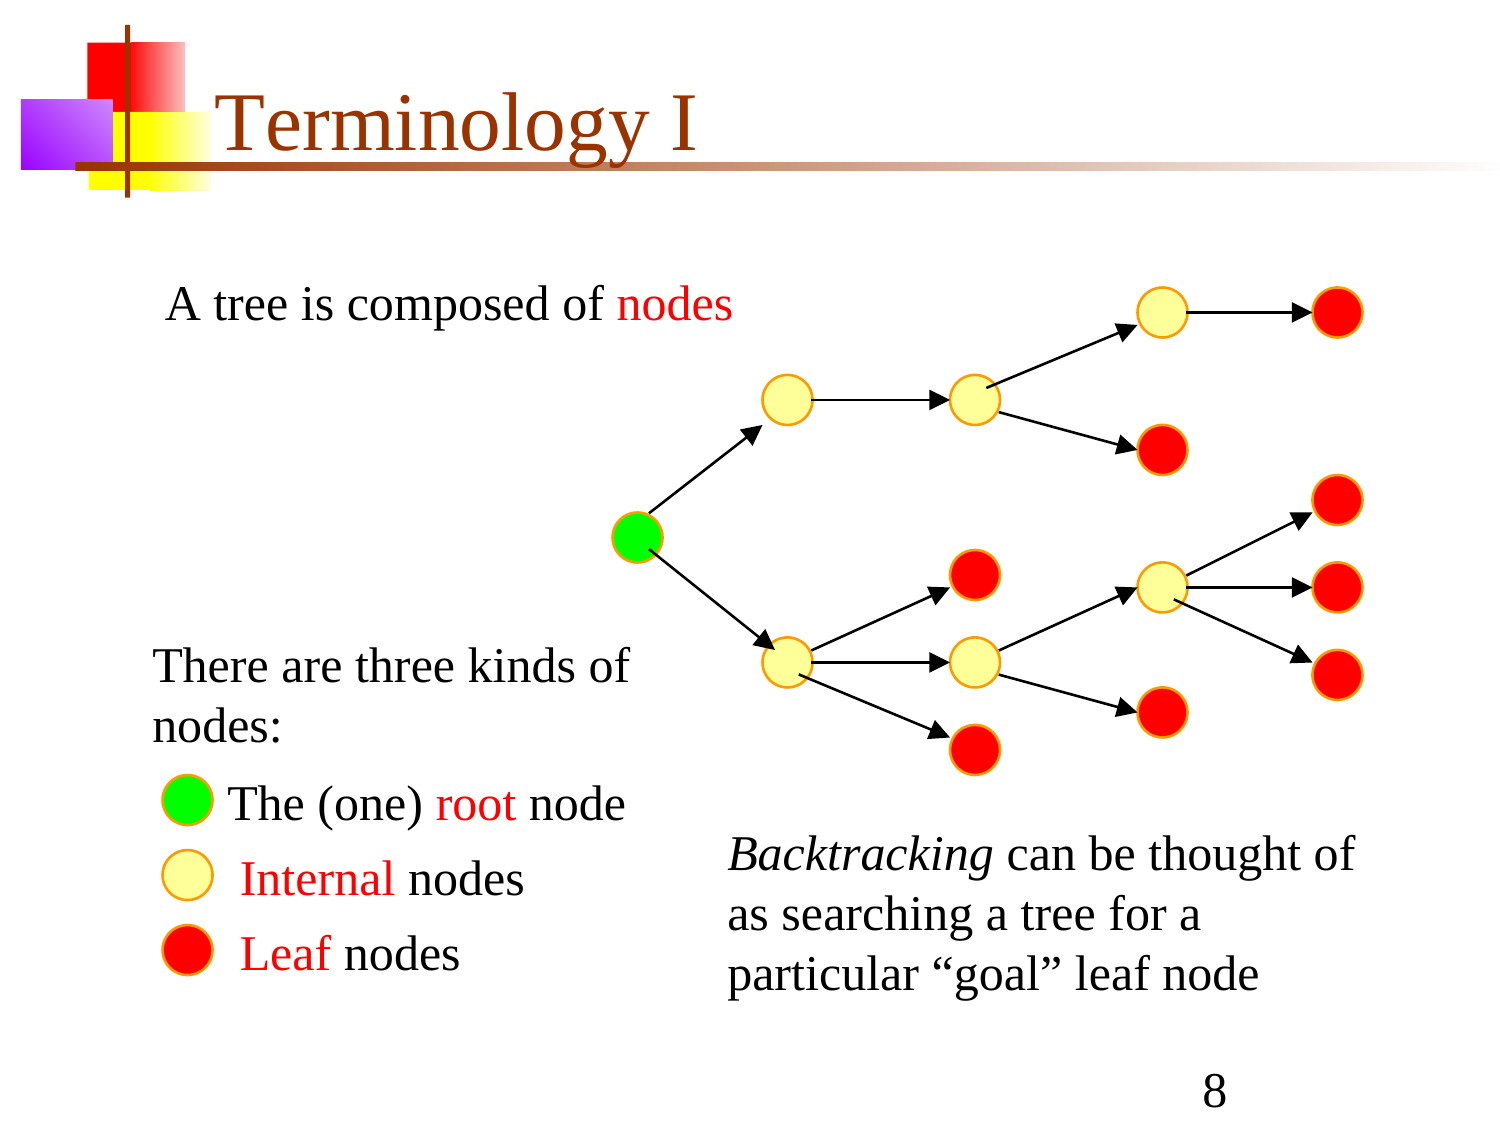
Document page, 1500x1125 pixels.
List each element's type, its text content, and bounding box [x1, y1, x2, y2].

text_box [950, 724, 1001, 775]
text_box [1312, 649, 1363, 700]
text_box [950, 374, 1001, 425]
text_box The (one) root node [212, 762, 826, 838]
text_box [162, 775, 212, 826]
text_box [1137, 687, 1188, 738]
title Terminology I [199, 37, 1479, 175]
text_box [1137, 424, 1188, 475]
text_box [762, 637, 813, 688]
text_box [775, 374, 813, 425]
text_box A tree is composed of nodes [149, 262, 775, 430]
text_box [950, 549, 1001, 601]
text_box [162, 850, 213, 901]
text_box [950, 637, 1001, 688]
text_box [1312, 562, 1363, 613]
text_box Backtracking can be thought of as searching a tree for a particular “goal” leaf node [712, 812, 1376, 1008]
text_box There are three kinds of nodes: [137, 624, 663, 761]
text_box Leaf nodes [225, 912, 613, 988]
text_box [1137, 287, 1188, 338]
text_box Internal nodes [224, 837, 712, 913]
text_box [1312, 287, 1363, 338]
text_box [162, 925, 213, 976]
text_box [612, 512, 663, 563]
text_box [1137, 562, 1188, 613]
text_box [1312, 474, 1363, 526]
